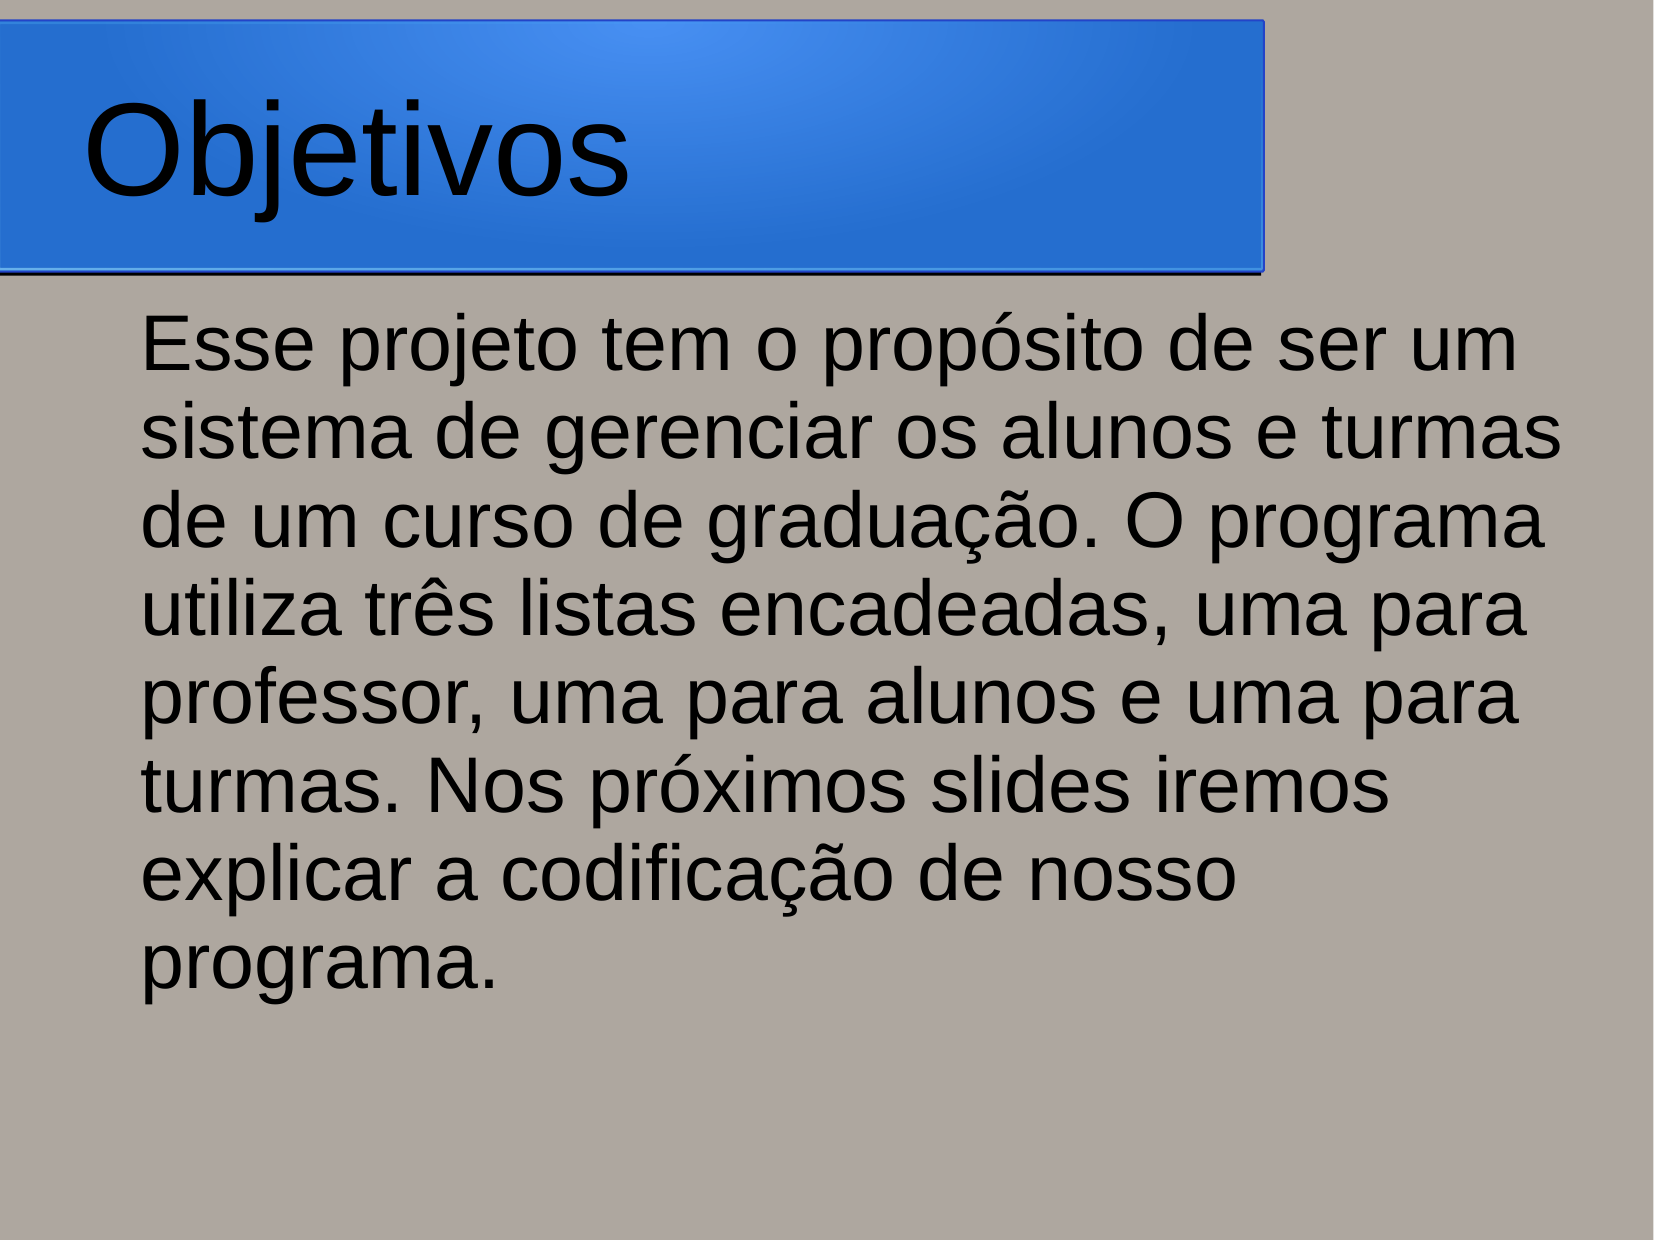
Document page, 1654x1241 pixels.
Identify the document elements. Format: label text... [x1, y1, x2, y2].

list Esse projeto tem o propósito de ser um sistema de gerenciar os alunos e turmas de um curso de graduação. O programa utiliza três listas encadeadas, uma para professor, uma para alunos e uma para turmas. Nos próximos slides iremos explicar a codificação de nosso programa. [82, 299, 1571, 1019]
title Objetivos [82, 47, 1235, 252]
